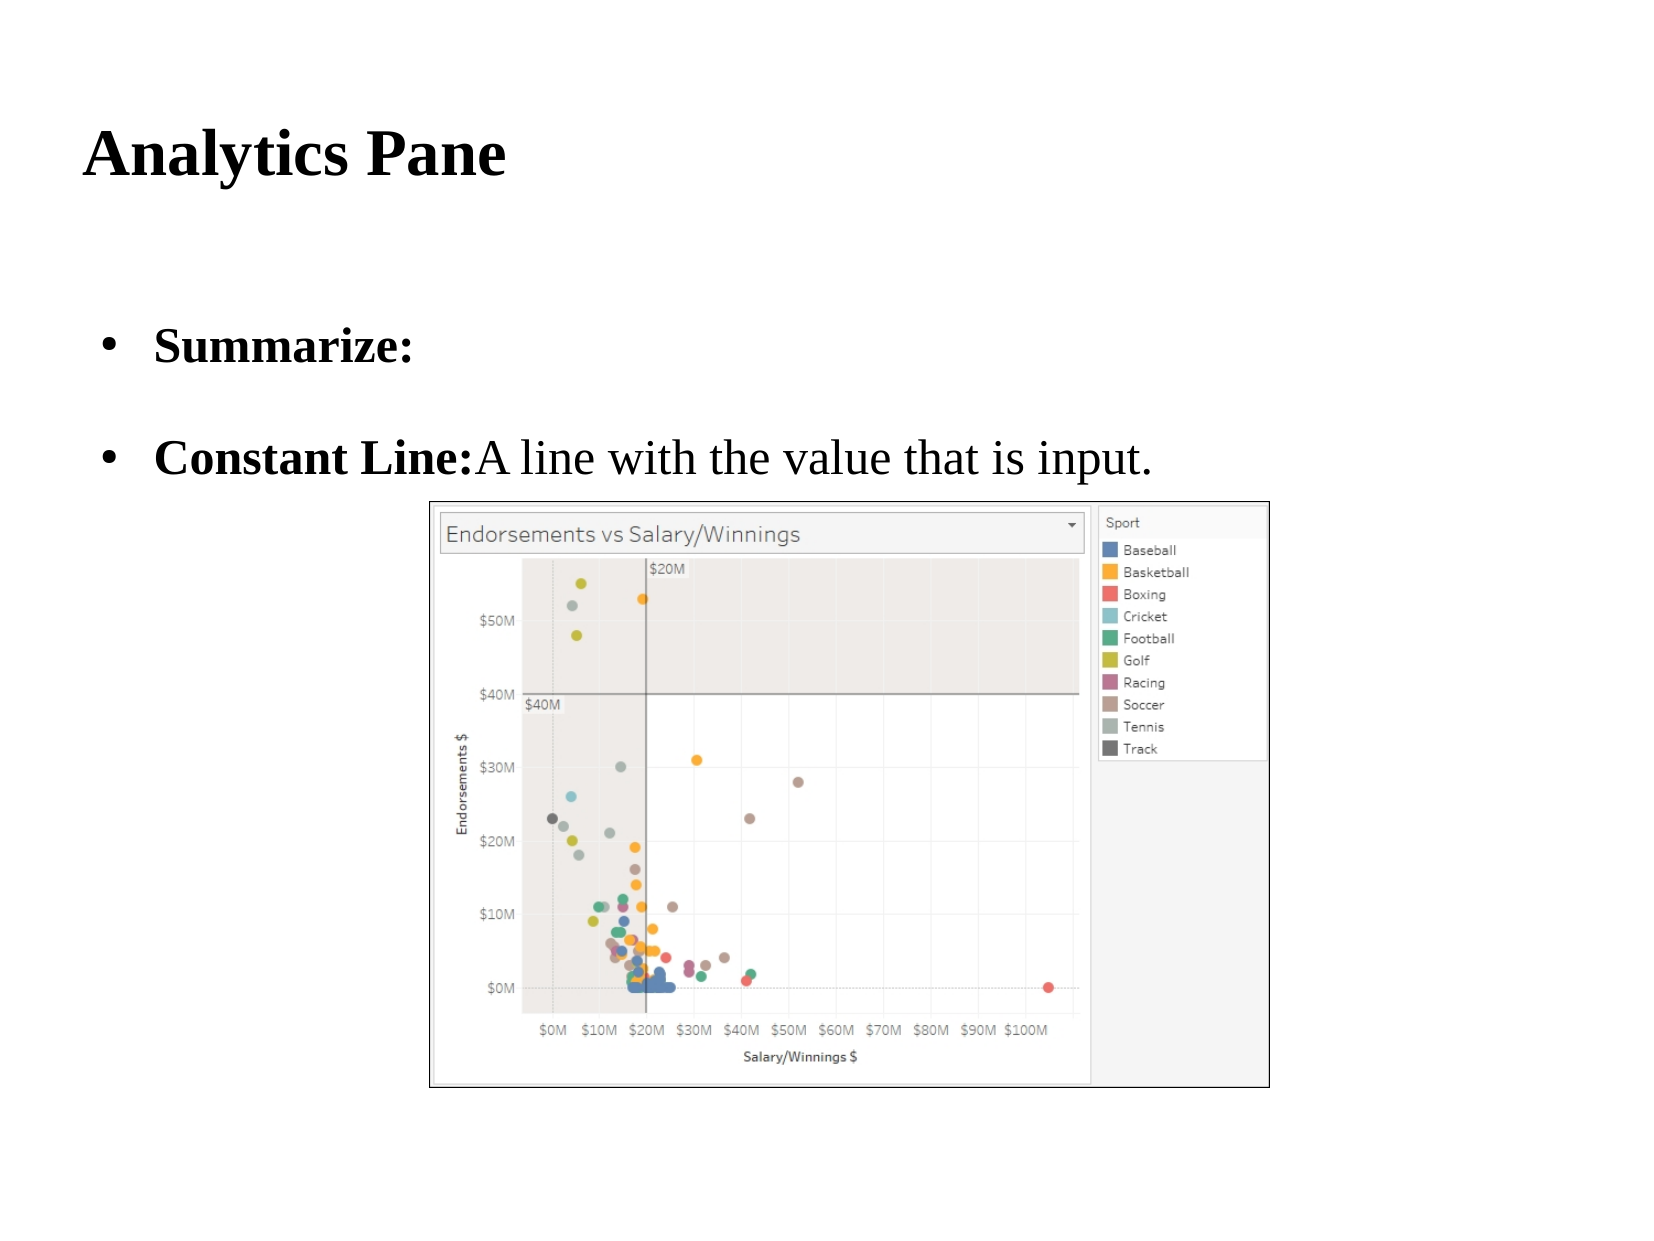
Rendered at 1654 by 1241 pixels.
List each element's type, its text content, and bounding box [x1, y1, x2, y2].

picture [429, 501, 1270, 1088]
list Summarize: Constant Line:A line with the value that is input. [82, 290, 1571, 1010]
title Analytics Pane [82, 49, 1571, 257]
